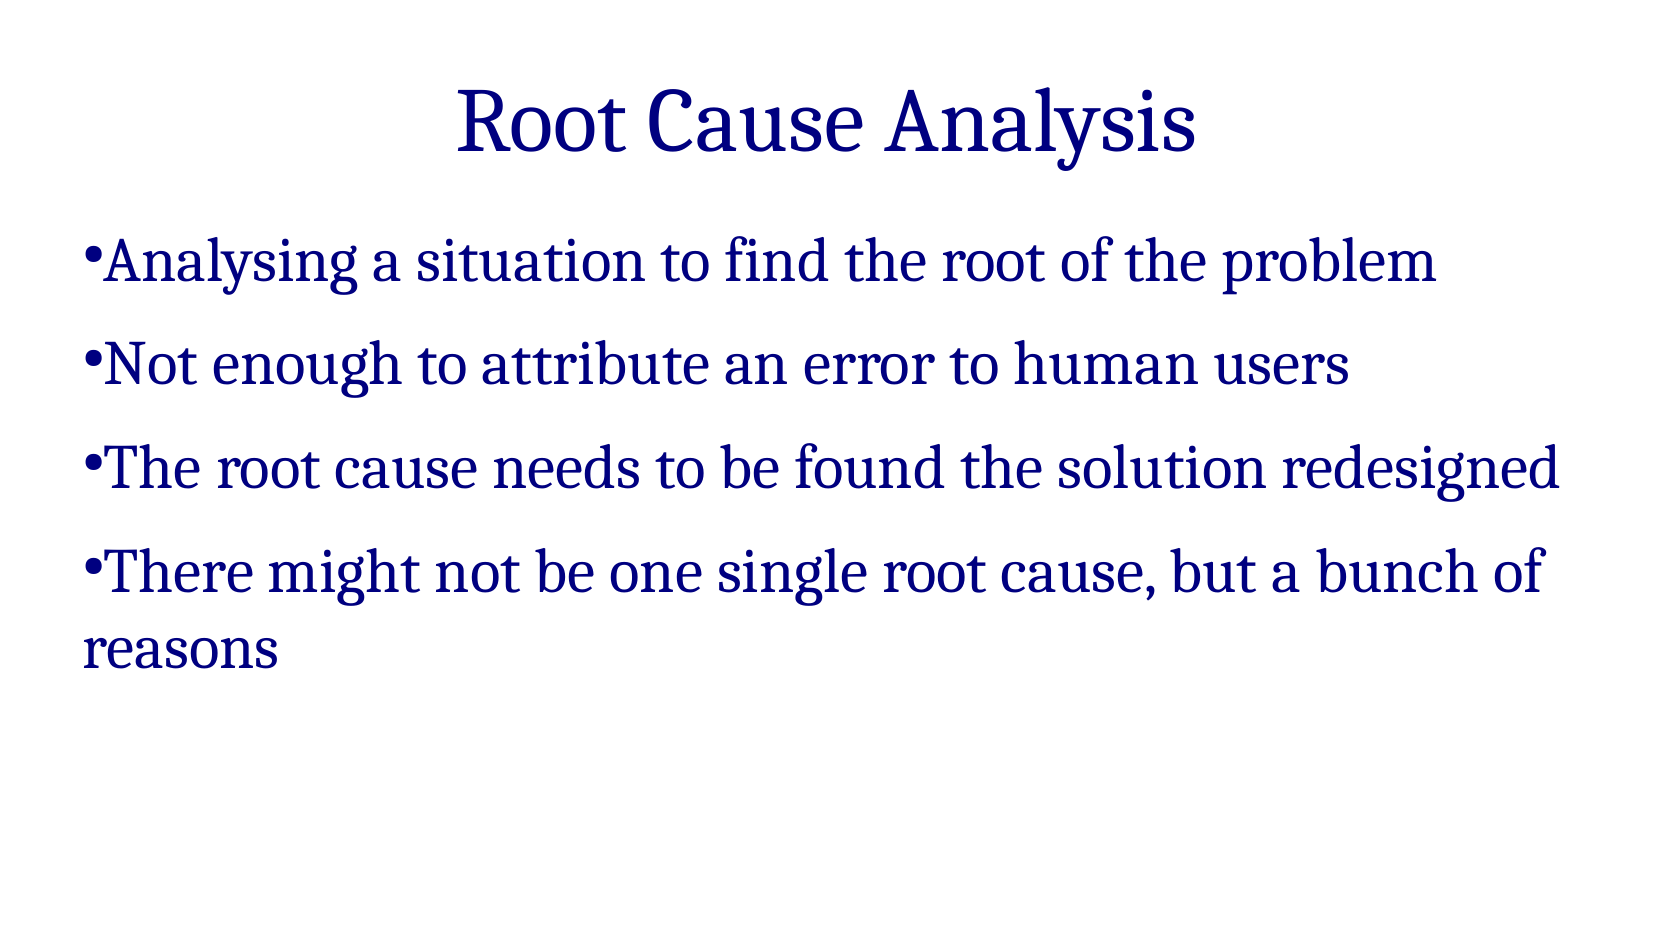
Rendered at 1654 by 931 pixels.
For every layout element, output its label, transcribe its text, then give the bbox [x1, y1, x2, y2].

list Analysing a situation to find the root of the problem Not enough to attribute an error to human users The root cause needs to be found the solution redesigned There might not be one single root cause, but a bunch of reasons [82, 217, 1571, 758]
title Root Cause Analysis [82, 37, 1571, 193]
